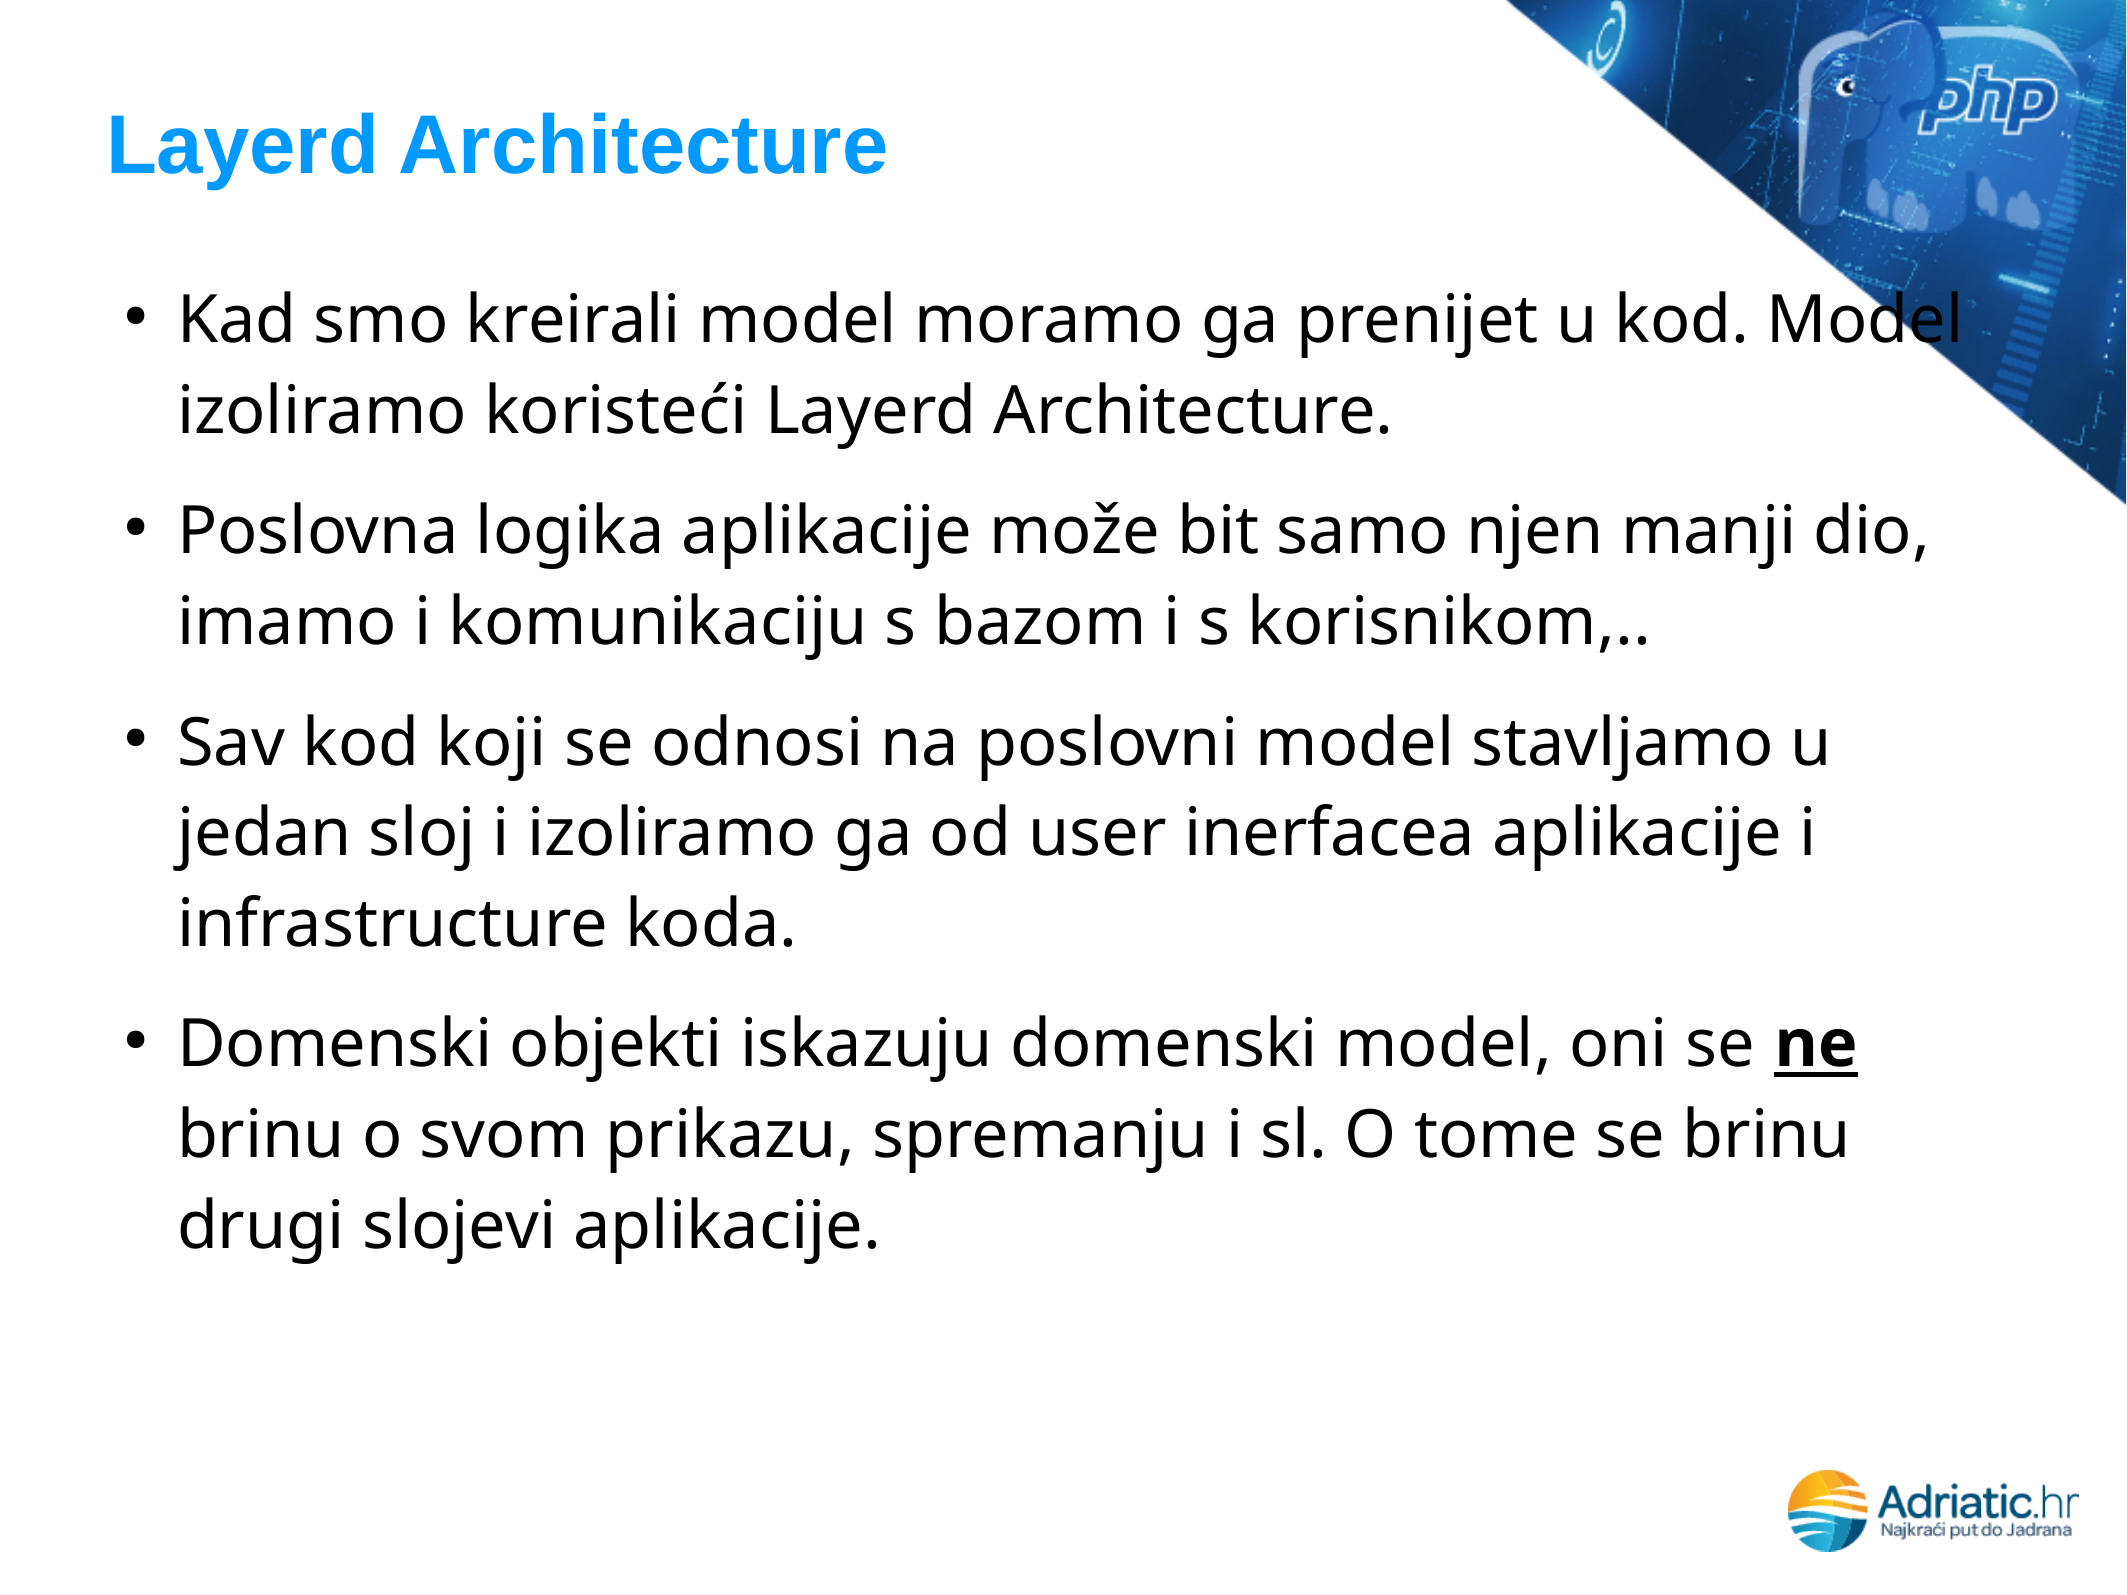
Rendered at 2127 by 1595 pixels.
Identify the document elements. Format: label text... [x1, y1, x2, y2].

title Layerd Architecture [106, 70, 1630, 219]
picture [1505, 0, 2127, 625]
picture [1788, 1470, 2079, 1552]
list Kad smo kreirali model moramo ga prenijet u kod. Model izoliramo koristeći Layerd Architecture. Poslovna logika aplikacije može bit samo njen manji dio, imamo i komunikaciju s bazom i s korisnikom,.. Sav kod koji se odnosi na poslovni model stavljamo u jedan sloj i izoliramo ga od user inerfacea aplikacije i infrastructure koda. Domenski objekti iskazuju domenski model, oni se ne brinu o svom prikazu, spremanju i sl. O tome se brinu drugi slojevi aplikacije. [106, 271, 2020, 1453]
